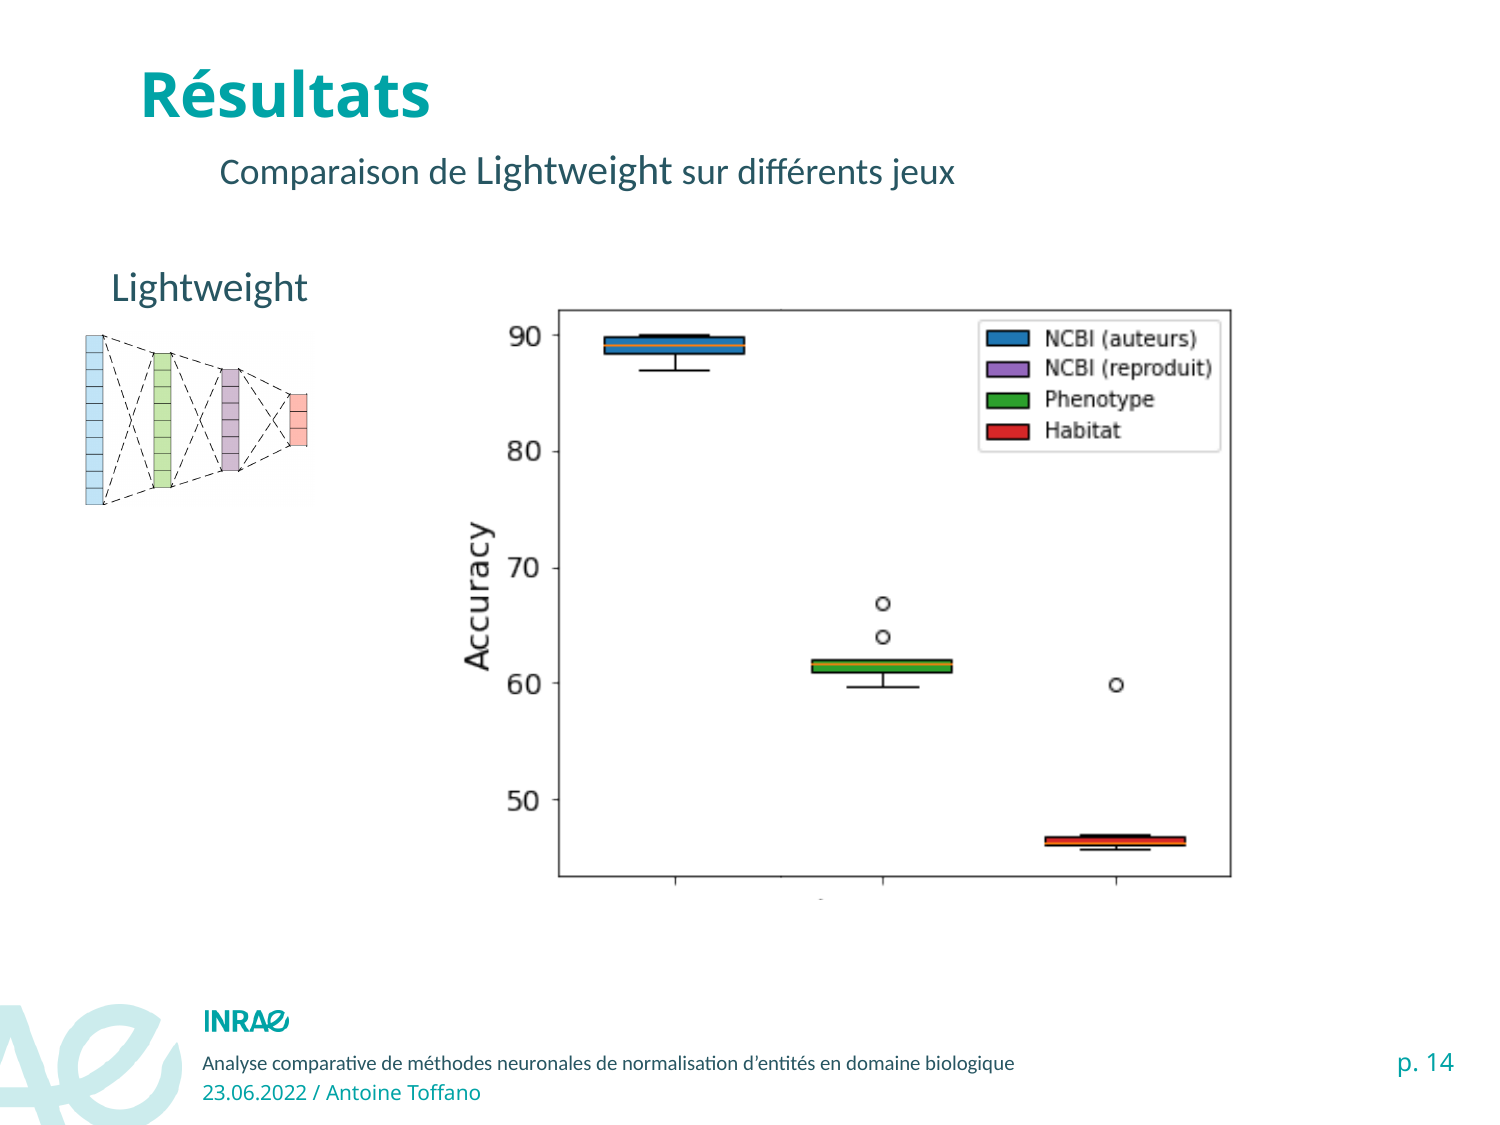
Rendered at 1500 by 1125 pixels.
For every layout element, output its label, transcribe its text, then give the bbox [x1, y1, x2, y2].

text_box Résultats [139, 24, 1396, 170]
picture [81, 331, 315, 508]
picture [0, 996, 328, 1125]
text_box Lightweight [96, 252, 390, 364]
picture [452, 295, 1245, 945]
text_box Comparaison de Lightweight sur différents jeux [205, 140, 1396, 253]
